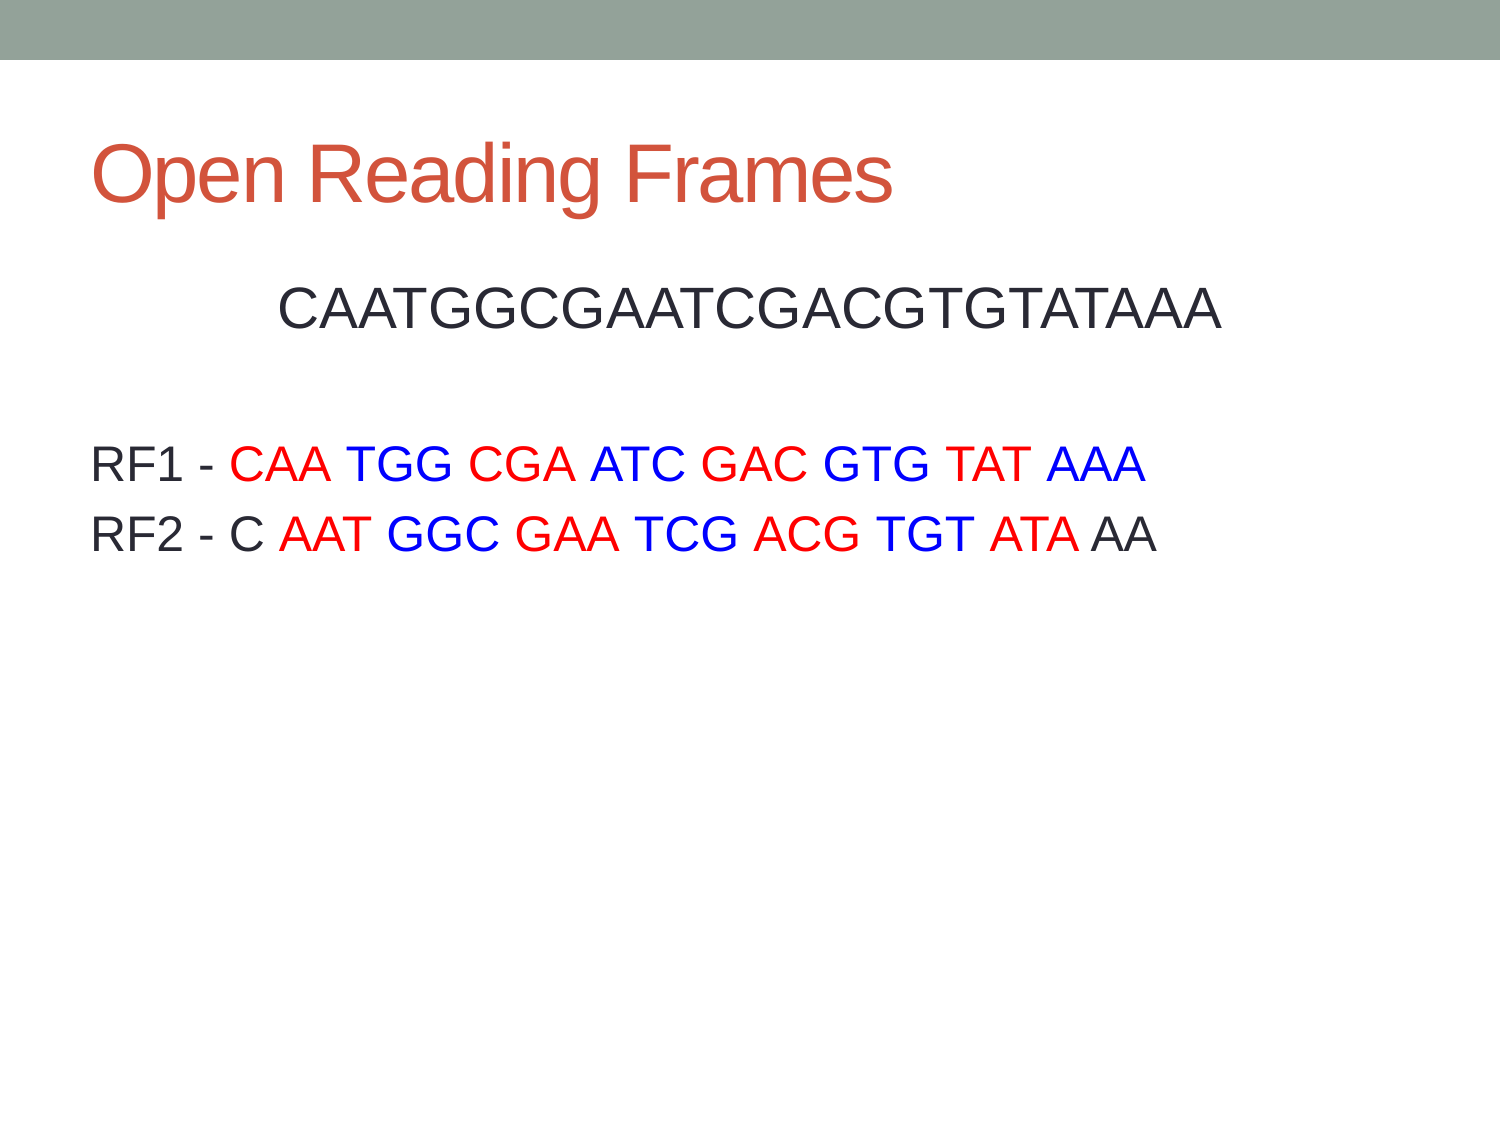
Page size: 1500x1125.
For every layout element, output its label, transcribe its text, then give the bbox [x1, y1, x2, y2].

title Open Reading Frames [75, 87, 1425, 250]
list CAATGGCGAATCGACGTGTATAAA RF1 - CAA TGG CGA ATC GAC GTG TAT AAA RF2 - C AAT GGC GAA TCG ACG TGT ATA AA [75, 262, 1425, 1063]
